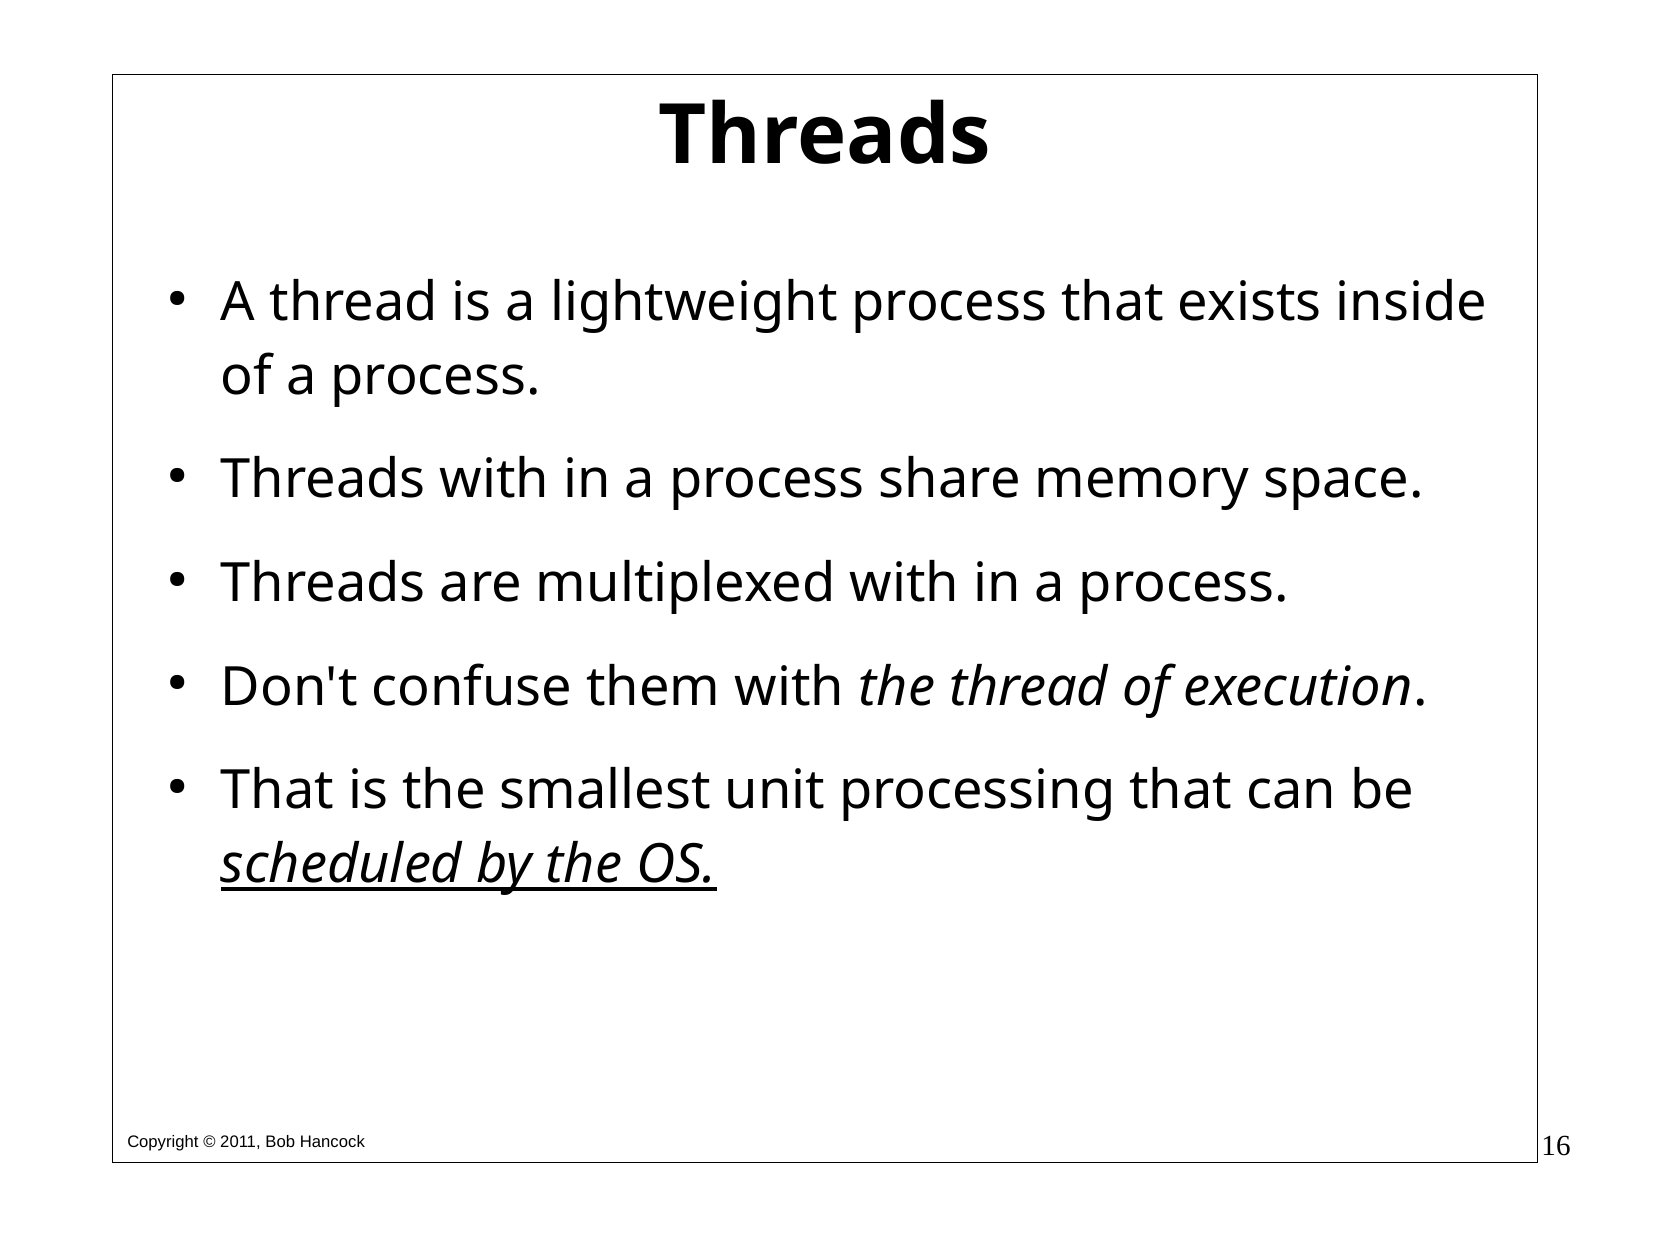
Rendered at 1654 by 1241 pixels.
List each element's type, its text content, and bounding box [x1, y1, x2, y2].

text_box Copyright © 2011, Bob Hancock [112, 1125, 381, 1159]
list A thread is a lightweight process that exists inside of a process. Threads with in a process share memory space. Threads are multiplexed with in a process. Don't confuse them with the thread of execution. That is the smallest unit processing that can be scheduled by the OS. [150, 262, 1501, 1126]
title Threads [112, 75, 1538, 188]
